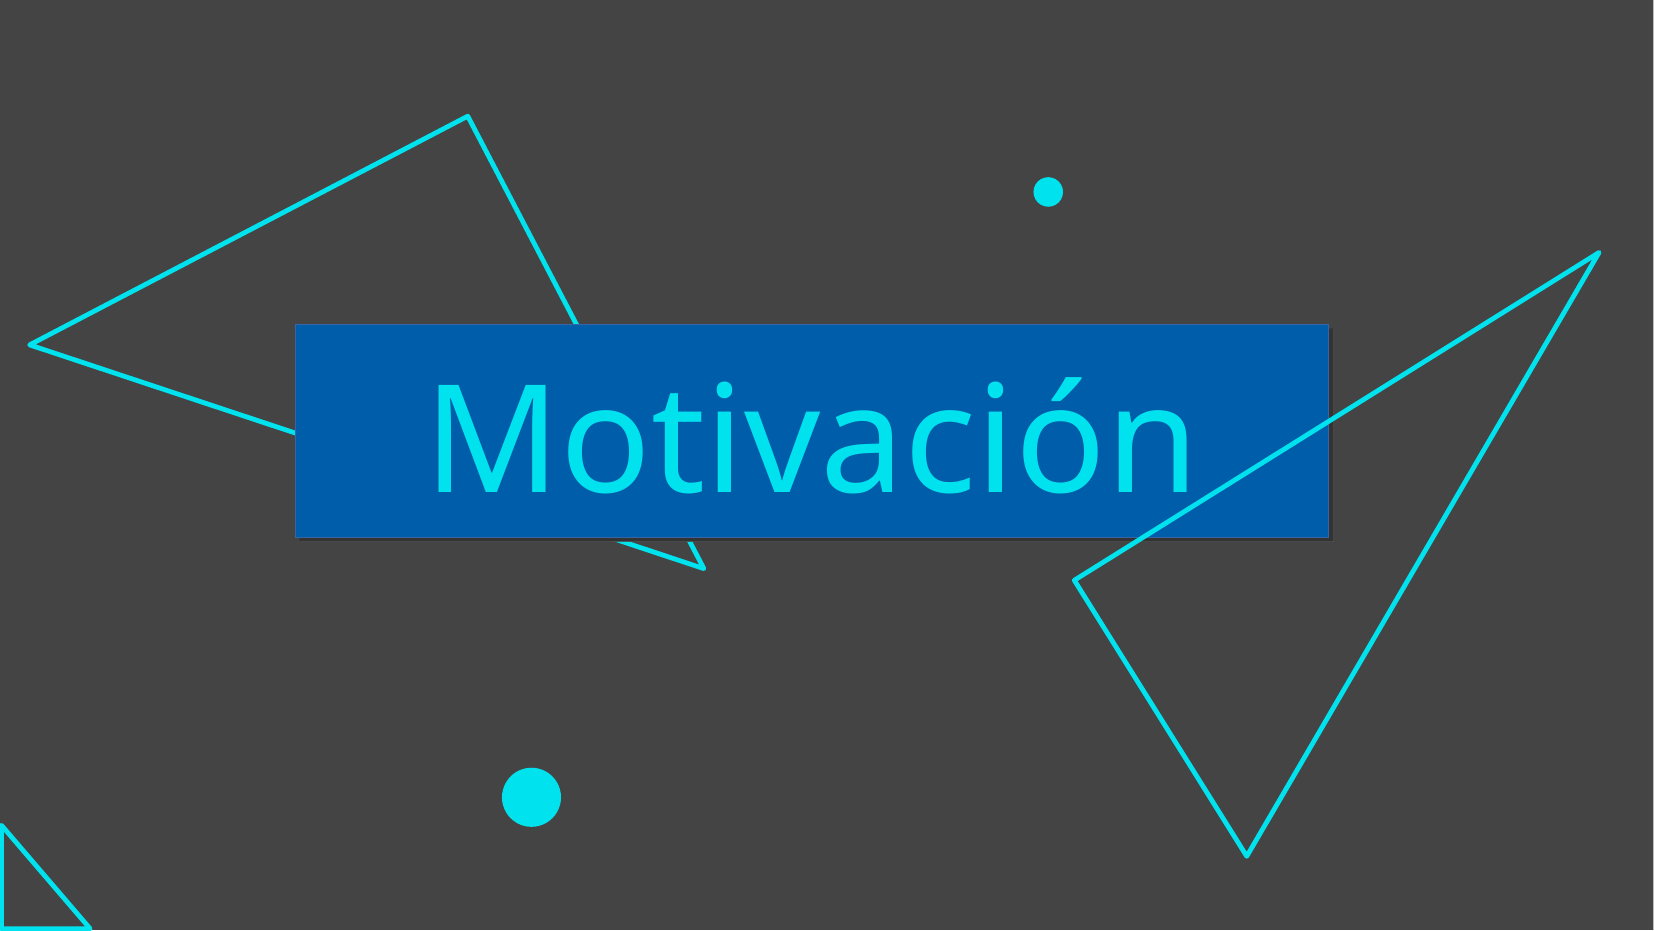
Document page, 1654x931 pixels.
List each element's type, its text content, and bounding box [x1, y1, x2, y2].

text_box Motivación [295, 324, 1329, 538]
text_box <número> [2, 864, 53, 931]
text_box [501, 767, 562, 827]
text_box Motivación [1149, 425, 1329, 538]
text_box [1033, 177, 1064, 207]
